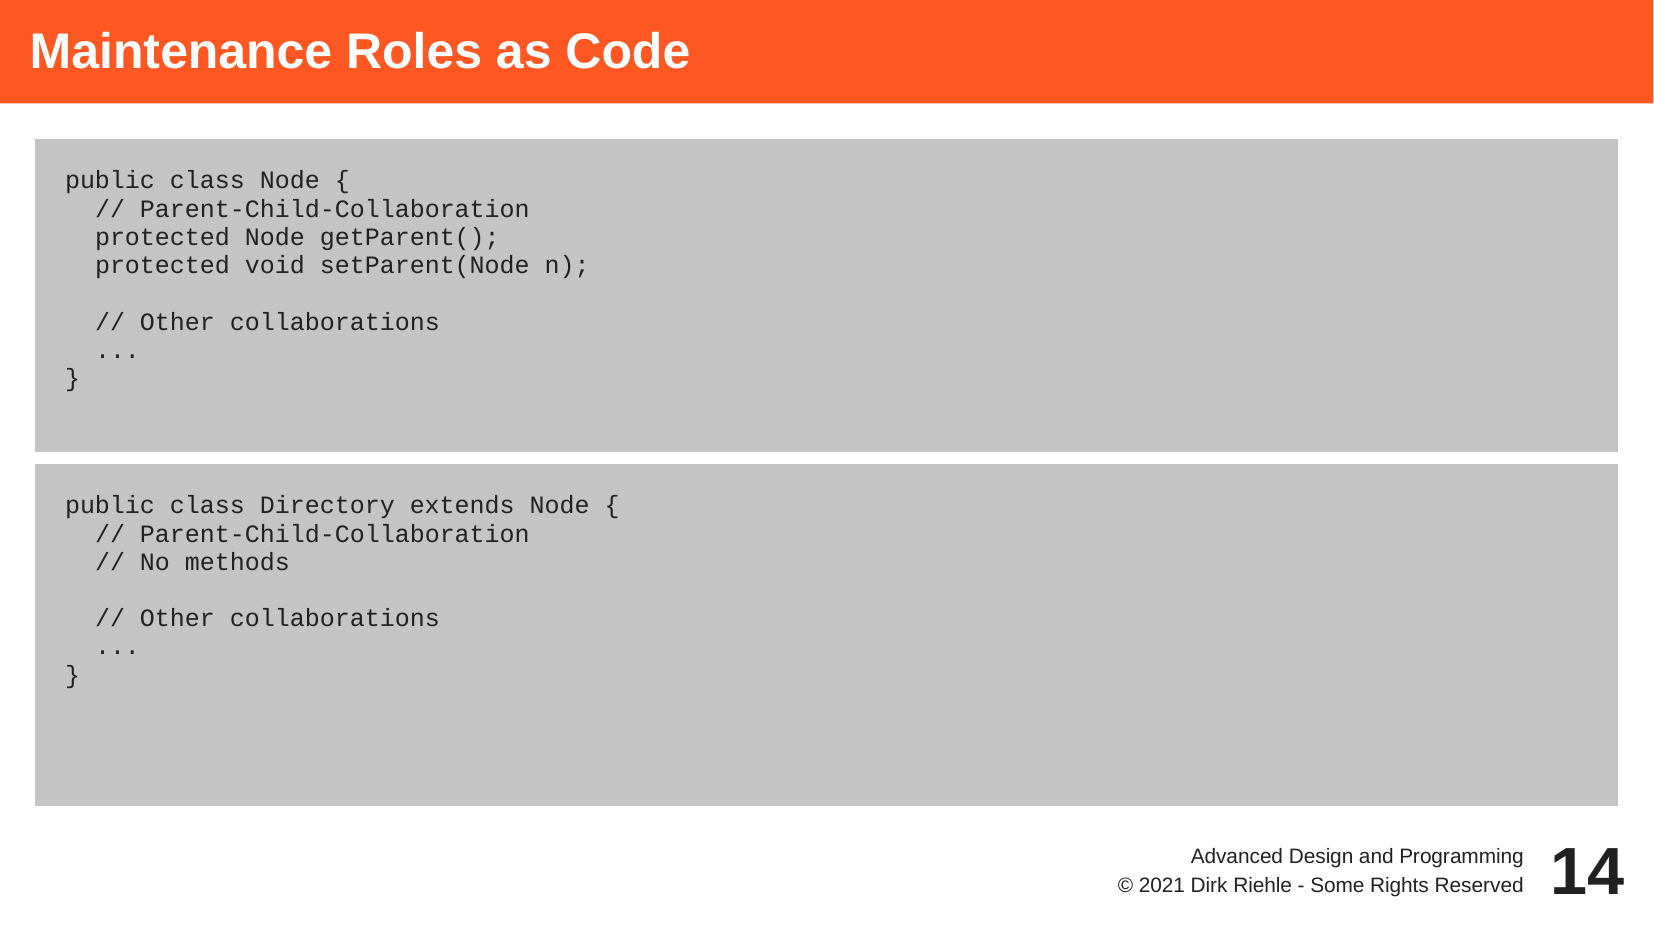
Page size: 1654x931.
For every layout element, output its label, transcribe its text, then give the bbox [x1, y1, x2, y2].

list public class Directory extends Node { // Parent-Child-Collaboration // No methods // Other collaborations ... } [29, 457, 1625, 813]
list public class Node { // Parent-Child-Collaboration protected Node getParent(); protected void setParent(Node n); // Other collaborations ... } [29, 132, 1625, 452]
title Maintenance Roles as Code [0, 0, 1654, 104]
